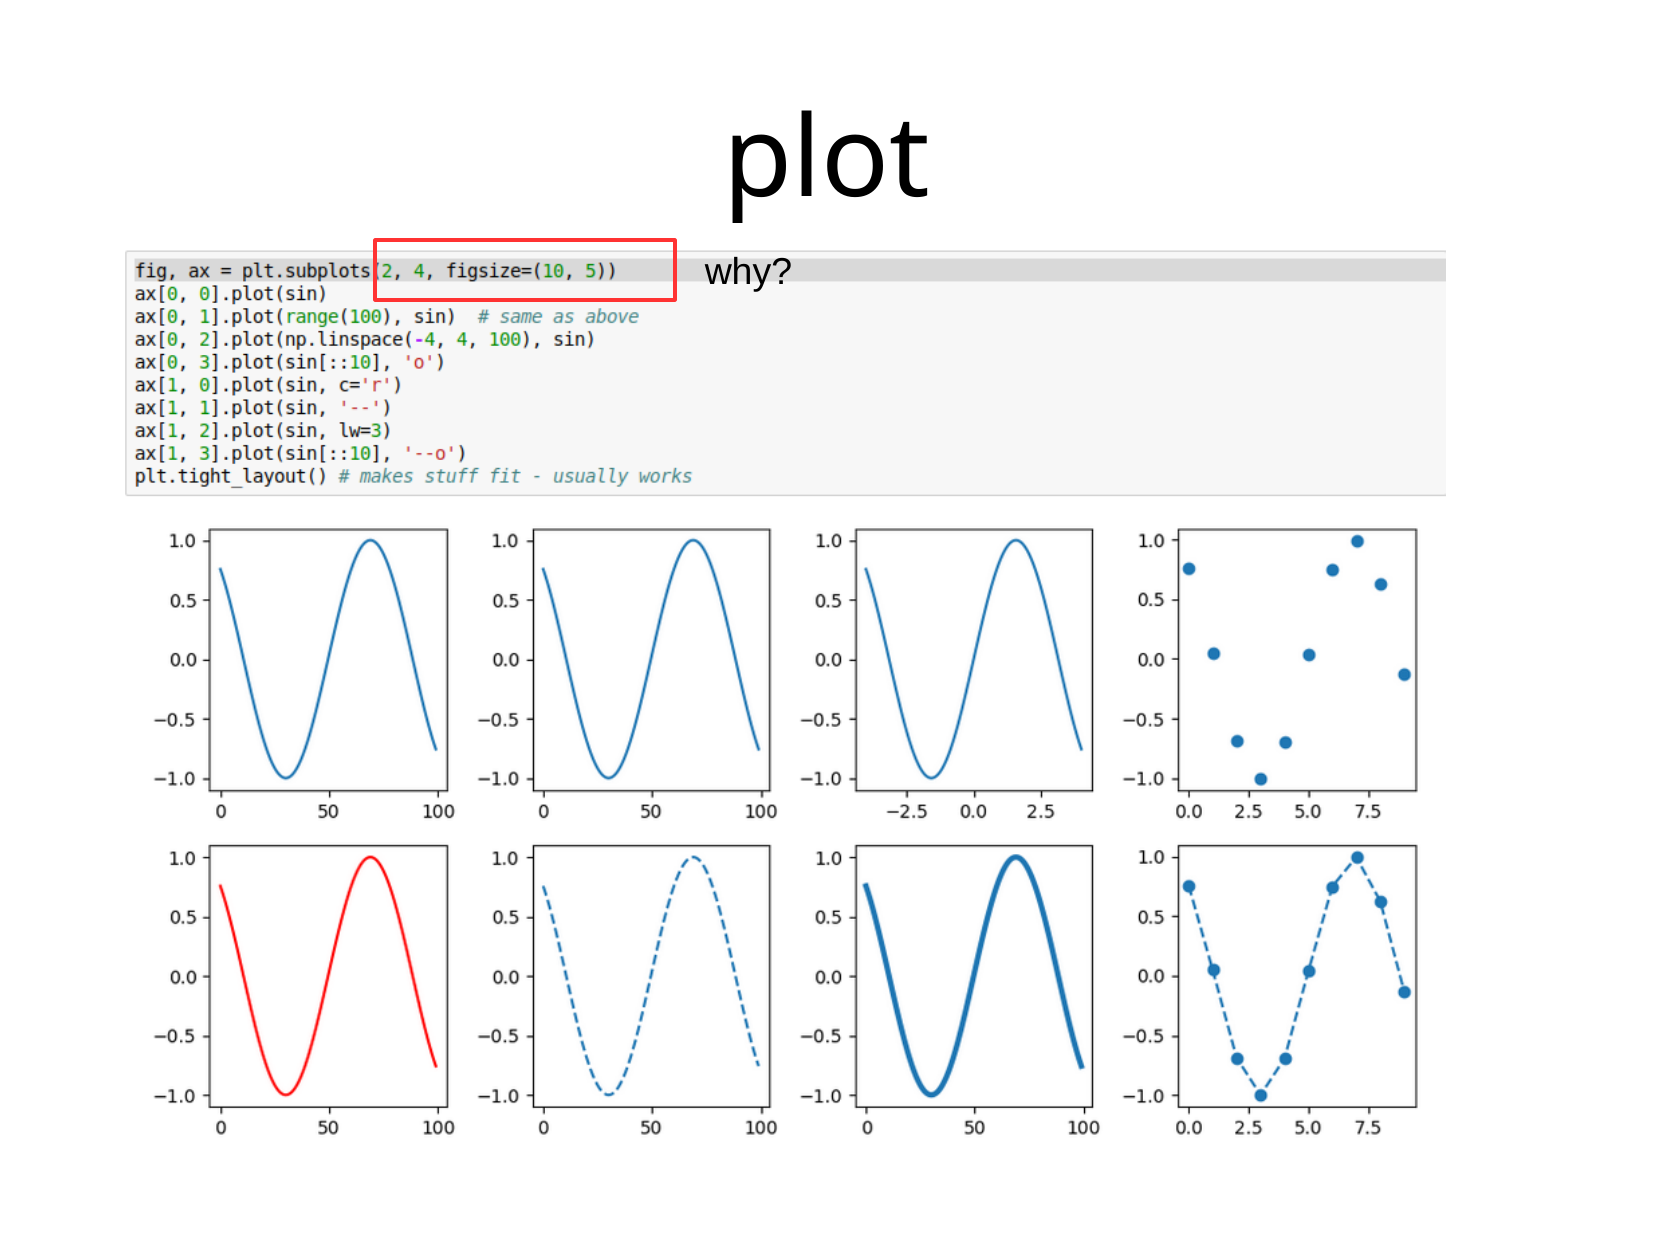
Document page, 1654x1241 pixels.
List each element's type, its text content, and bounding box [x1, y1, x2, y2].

picture [377, 248, 673, 298]
text_box why? [690, 243, 811, 301]
title plot [377, 242, 673, 248]
title plot [82, 49, 1571, 257]
picture [120, 248, 1446, 1156]
